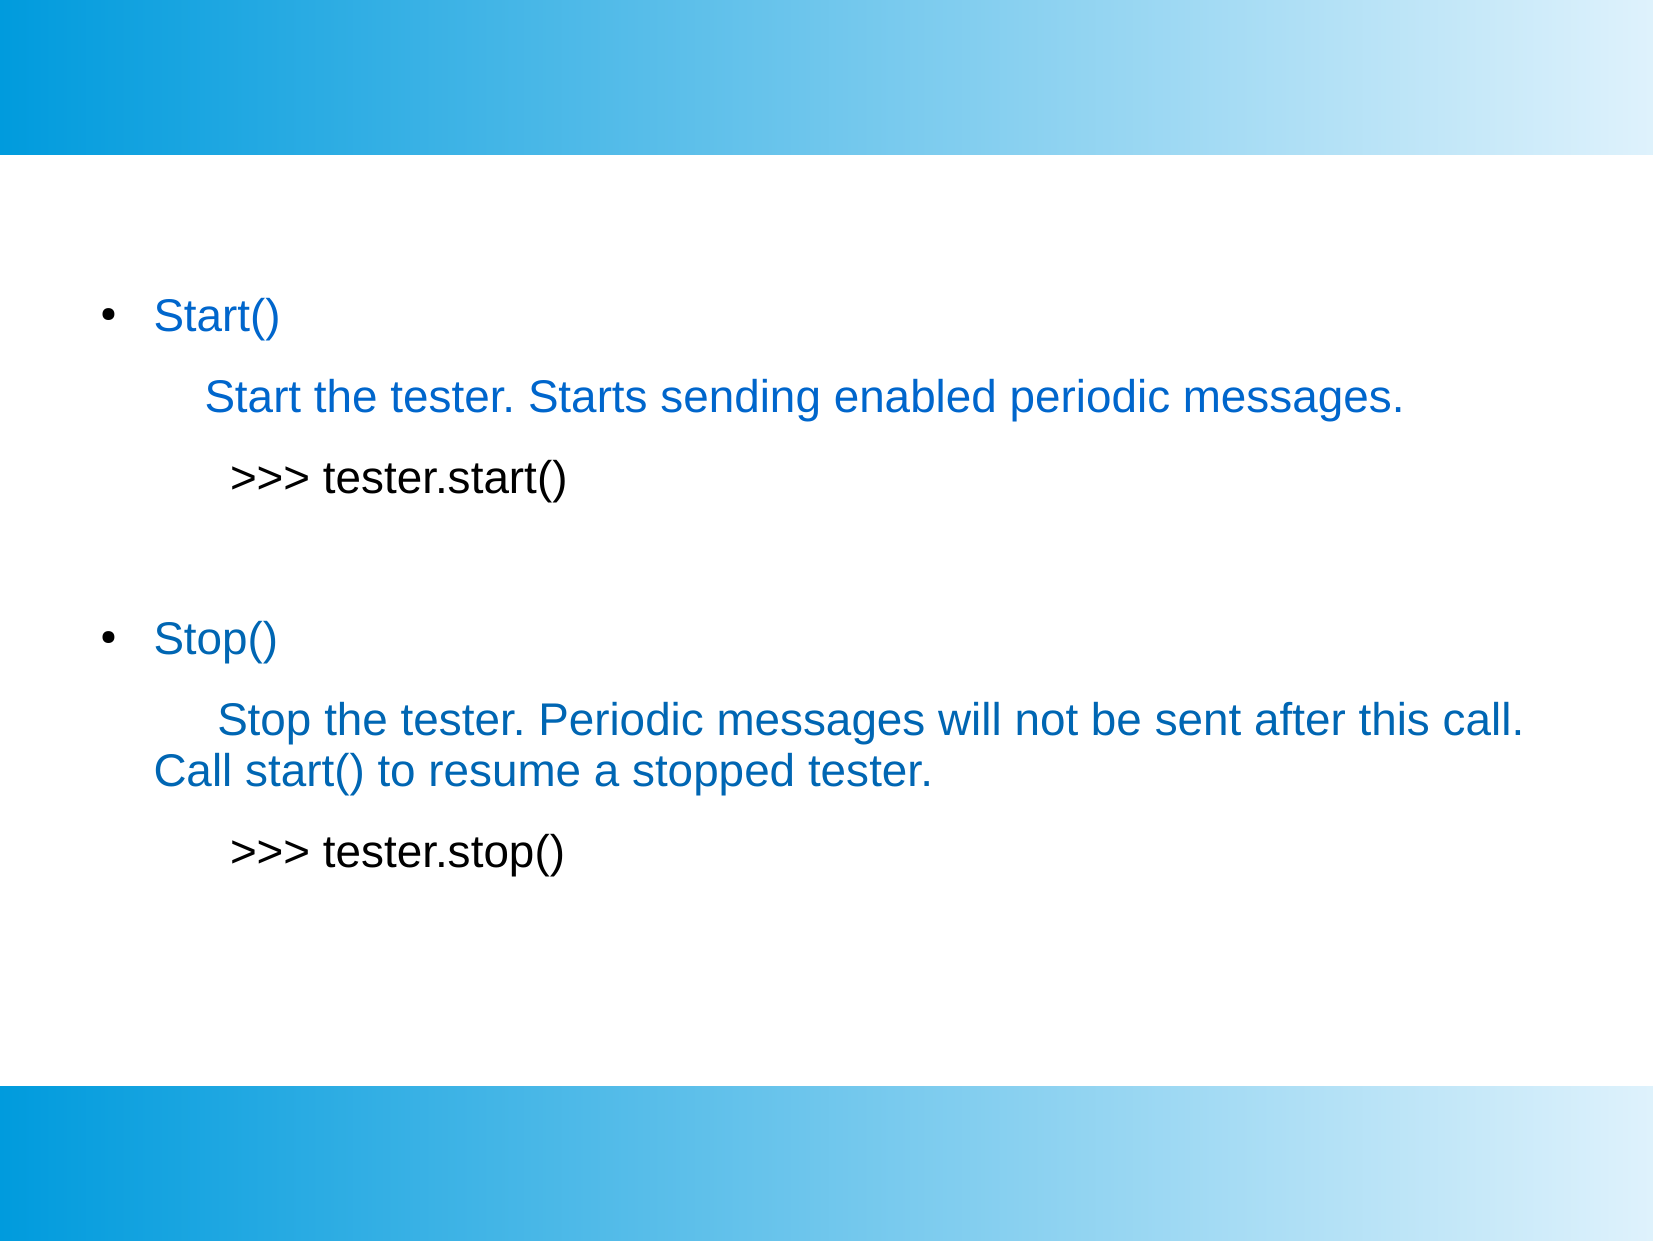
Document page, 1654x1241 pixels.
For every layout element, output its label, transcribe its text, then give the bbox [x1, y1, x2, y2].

list Start() Start the tester. Starts sending enabled periodic messages. >>> tester.start() Stop() Stop the tester. Periodic messages will not be sent after this call. Call start() to resume a stopped tester. >>> tester.stop() [82, 290, 1571, 1010]
